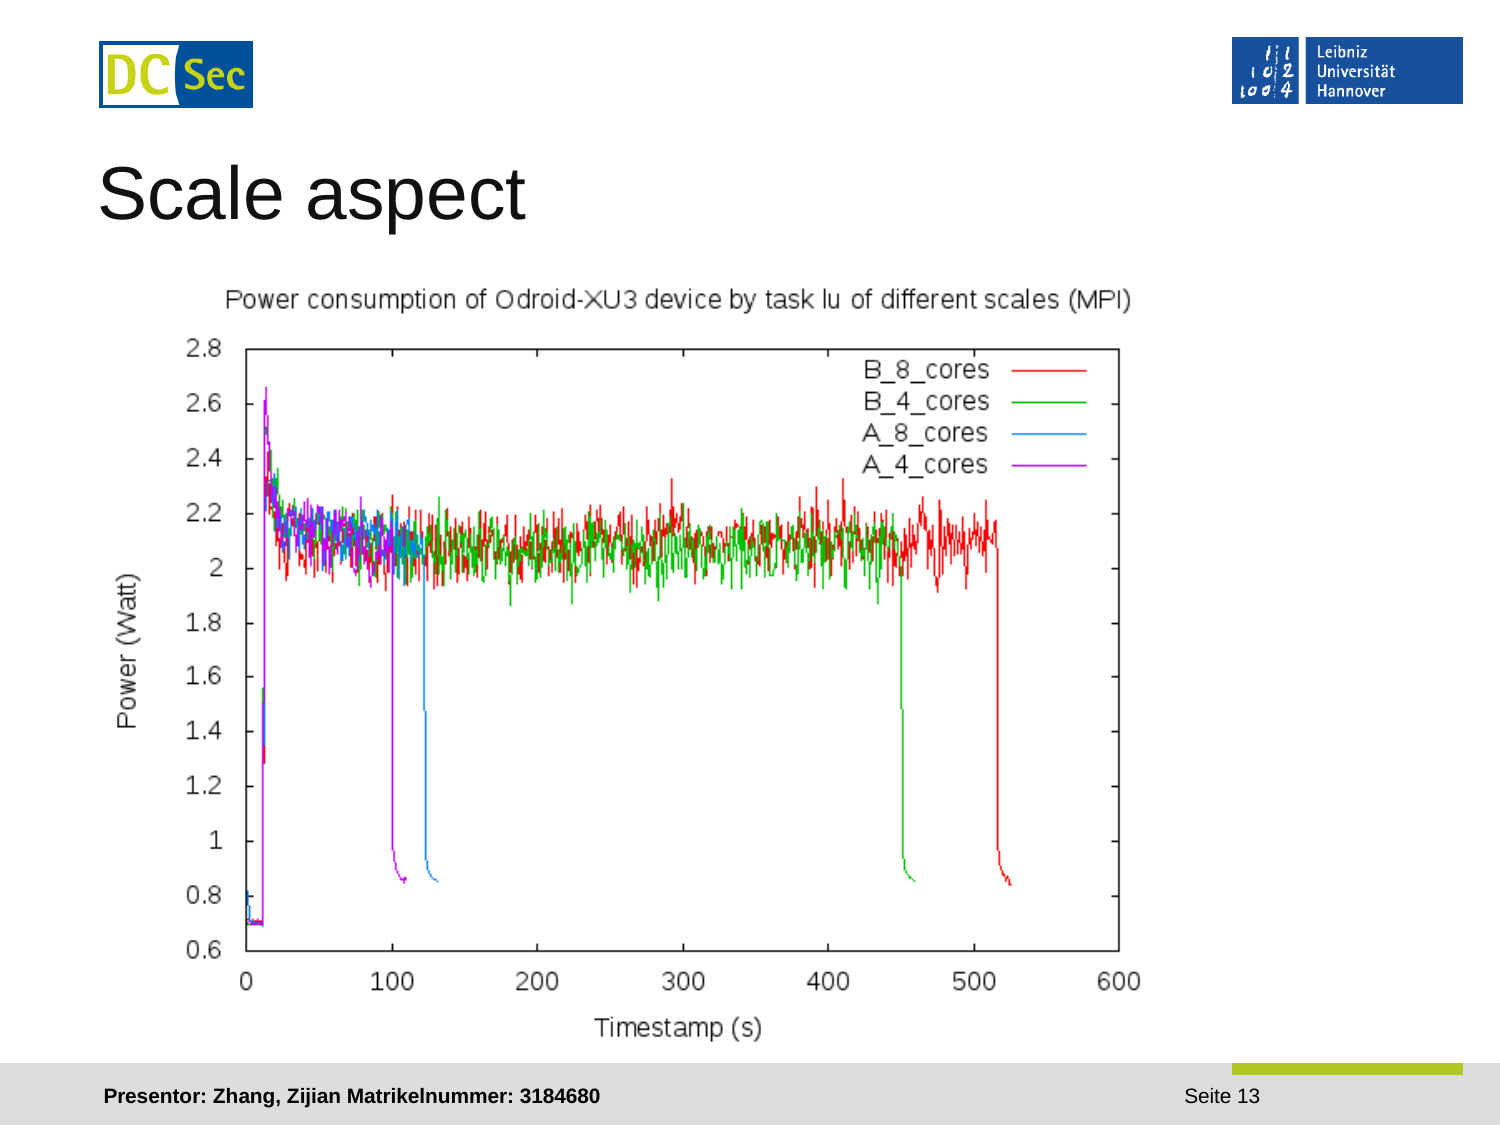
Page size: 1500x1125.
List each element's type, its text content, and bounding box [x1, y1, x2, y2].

picture [99, 41, 253, 108]
title Scale aspect [82, 137, 1463, 274]
picture [106, 274, 1170, 1052]
picture [1232, 37, 1463, 104]
text_box Presentor: Zhang, Zijian Matrikelnummer: 3184680 [88, 1074, 1181, 1125]
